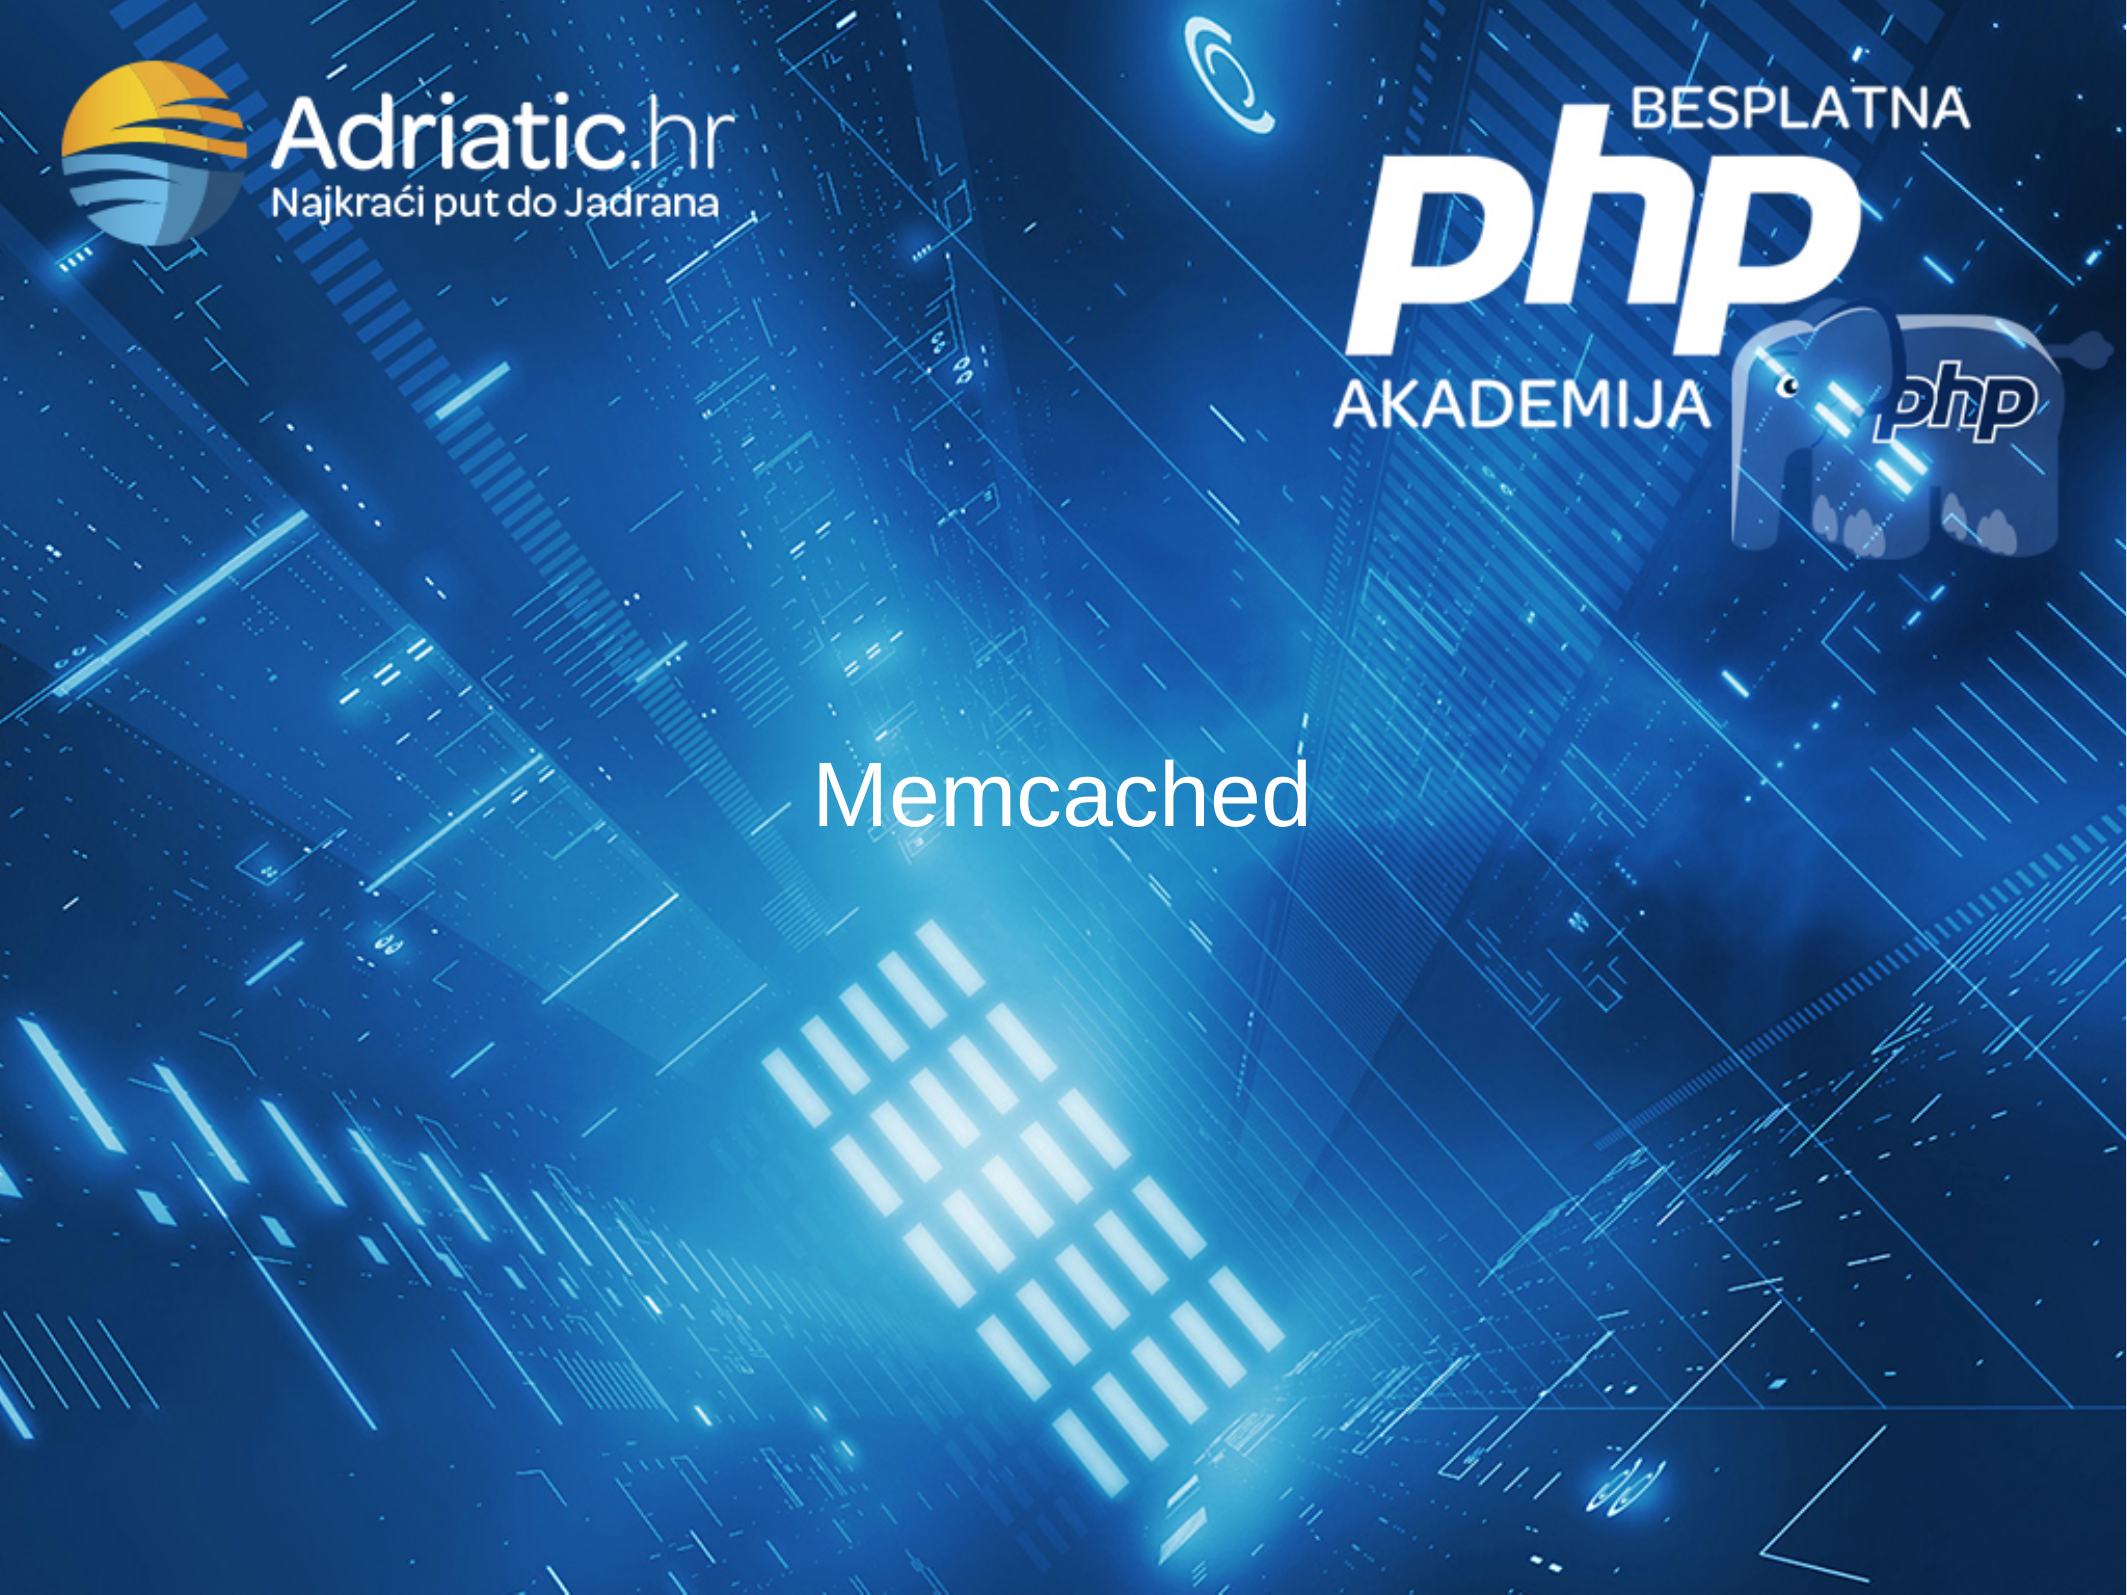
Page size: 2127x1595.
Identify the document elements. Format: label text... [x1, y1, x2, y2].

title Memcached [106, 661, 2020, 928]
picture [0, 0, 2127, 1595]
